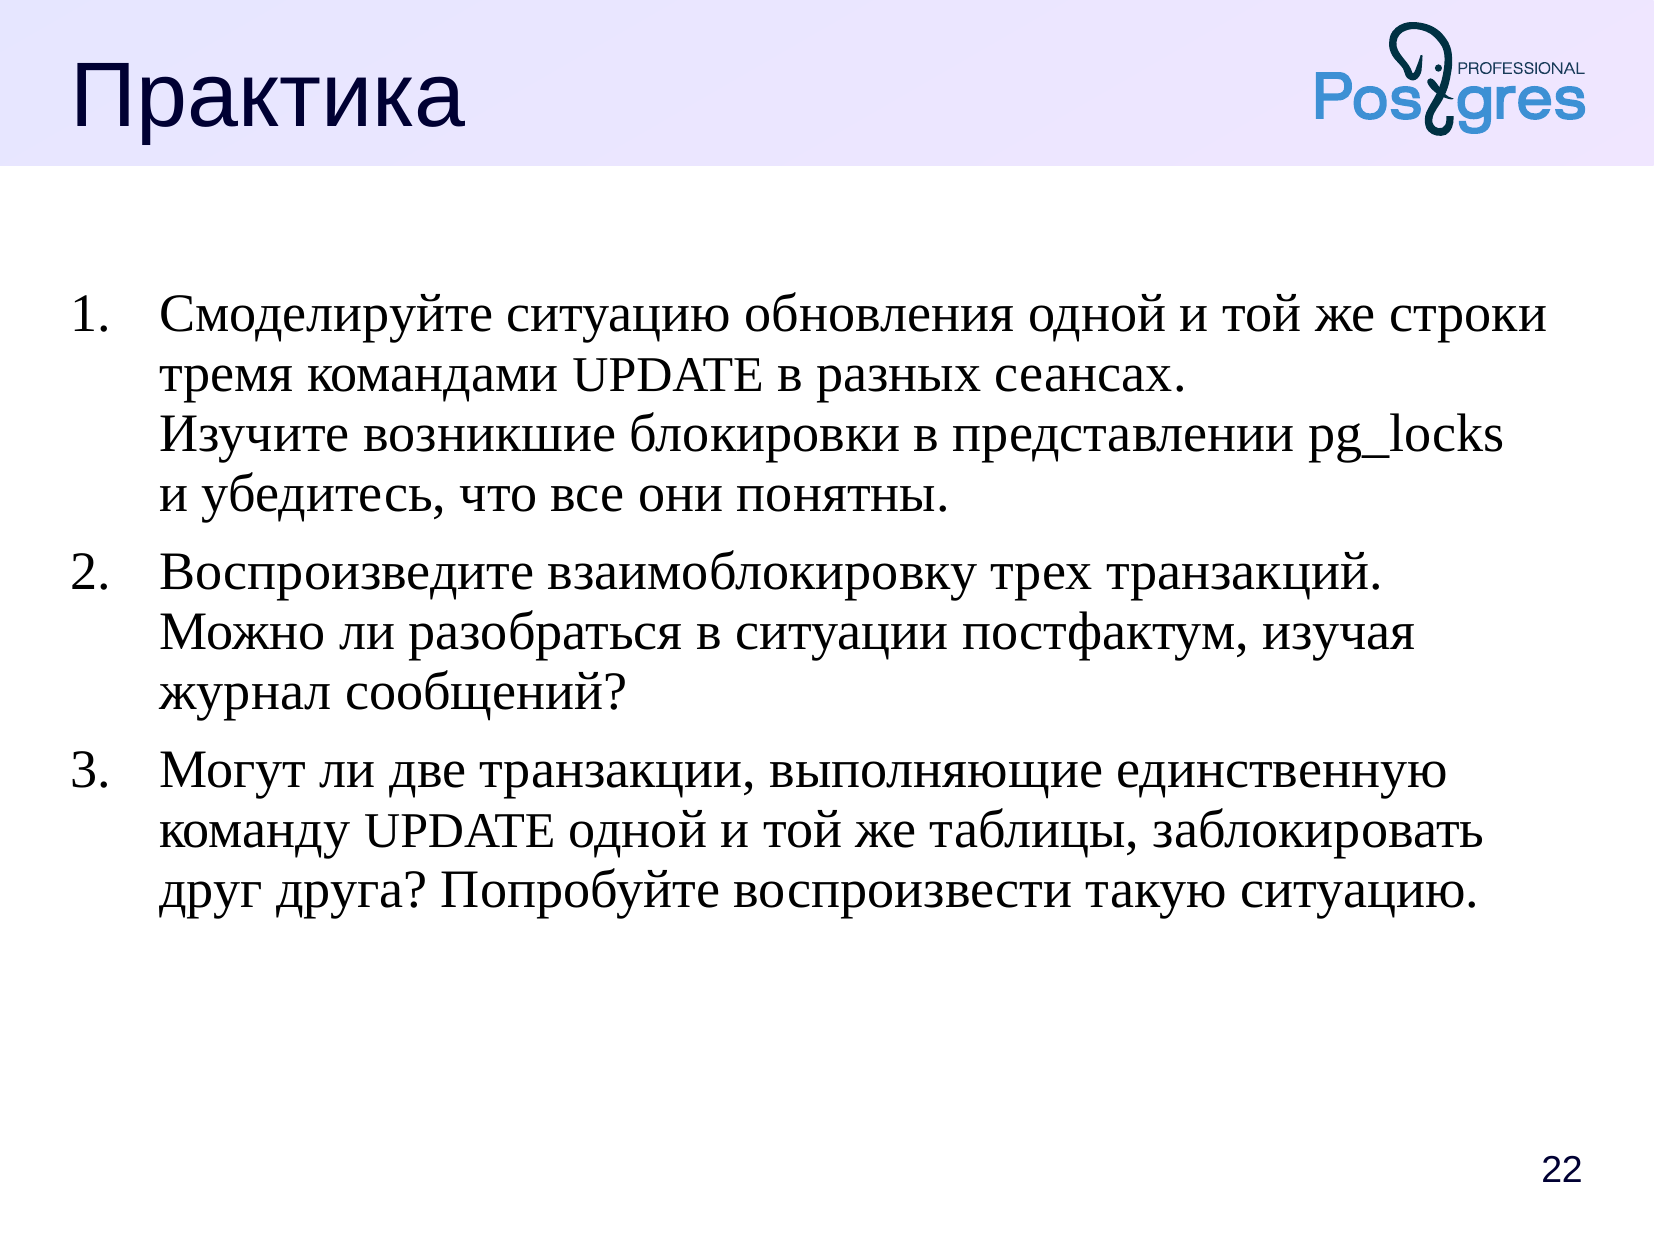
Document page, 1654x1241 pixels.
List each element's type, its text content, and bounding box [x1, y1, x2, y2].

list Смоделируйте ситуацию обновления одной и той же строки тремя командами UPDATE в разных сеансах. Изучите возникшие блокировки в представлении pg_locks и убедитесь, что все они понятны. Воспроизведите взаимоблокировку трех транзакций. Можно ли разобраться в ситуации постфактум, изучая журнал сообщений? Могут ли две транзакции, выполняющие единственную команду UPDATE одной и той же таблицы, заблокировать друг друга? Попробуйте воспроизвести такую ситуацию. [70, 283, 1583, 1134]
title Практика [70, 43, 1241, 147]
